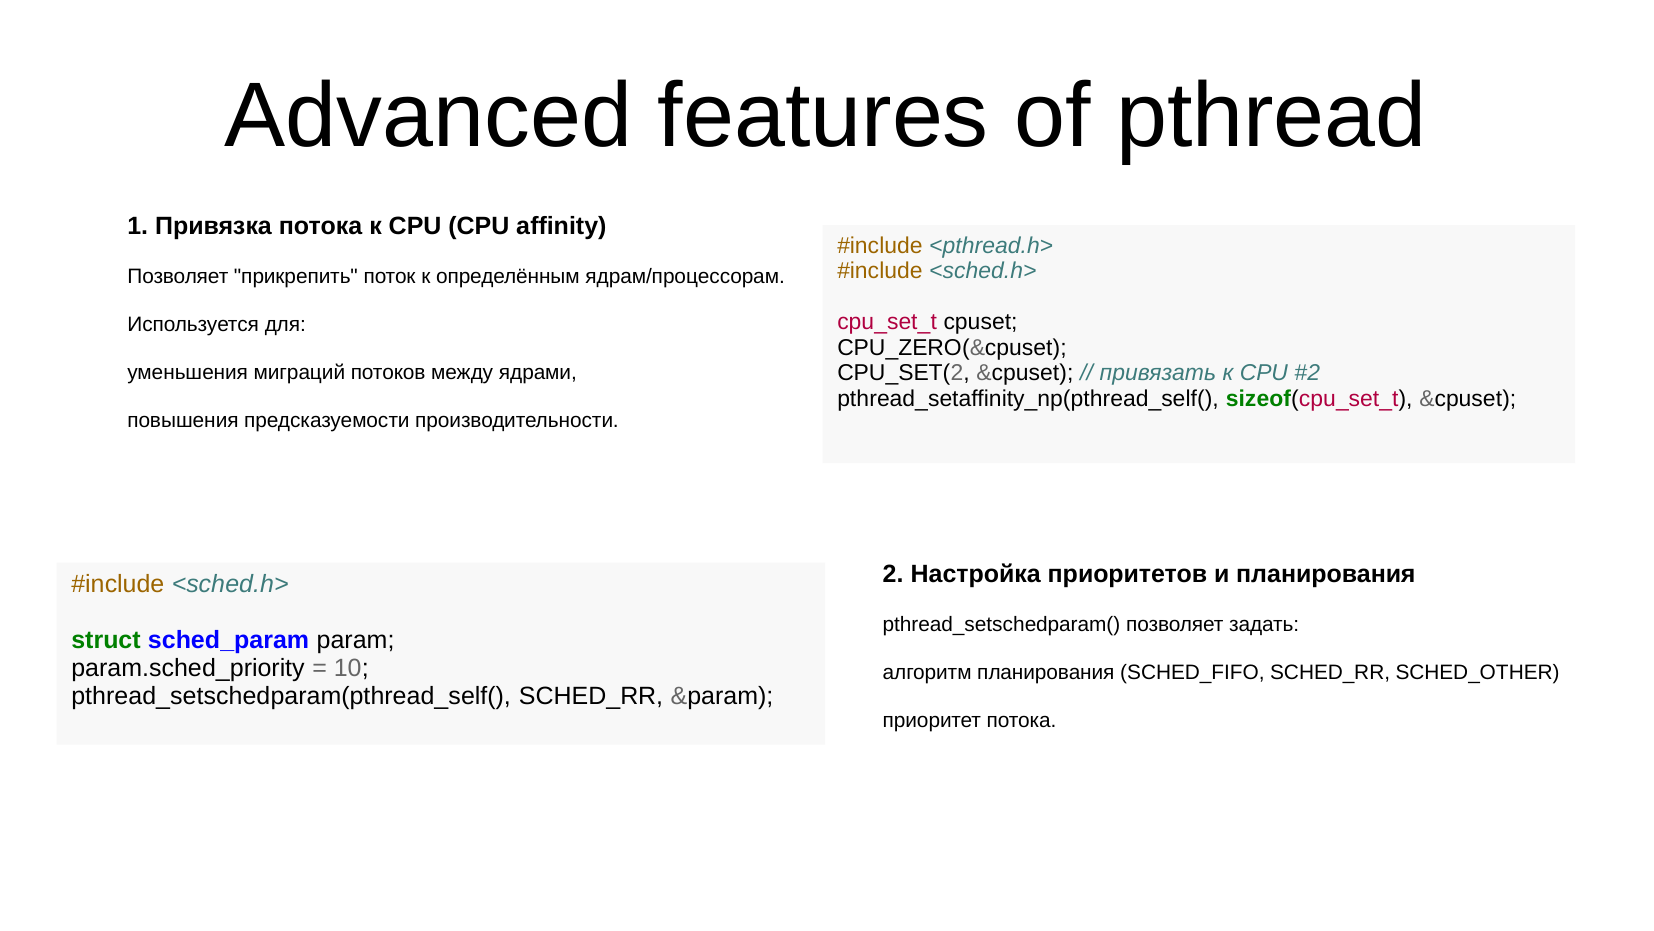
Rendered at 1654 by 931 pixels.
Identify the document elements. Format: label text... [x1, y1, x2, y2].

text_box 1. Привязка потока к CPU (CPU affinity) Позволяет "прикрепить" поток к определённым ядрам/процессорам. Используется для: уменьшения миграций потоков между ядрами, повышения предсказуемости производительности. [112, 204, 802, 488]
text_box 2. Настройка приоритетов и планирования pthread_setschedparam() позволяет задать: алгоритм планирования (SCHED_FIFO, SCHED_RR, SCHED_OTHER) приоритет потока. [867, 552, 1576, 788]
text_box #include <sched.h> struct sched_param param; param.sched_priority = 10; pthread_setschedparam(pthread_self(), SCHED_RR, &param); [56, 562, 826, 745]
title Advanced features of pthread [82, 37, 1571, 193]
text_box #include <pthread.h> #include <sched.h> cpu_set_t cpuset; CPU_ZERO(&cpuset); CPU_SET(2, &cpuset); // привязать к CPU #2 pthread_setaffinity_np(pthread_self(), sizeof(cpu_set_t), &cpuset); [822, 225, 1576, 464]
